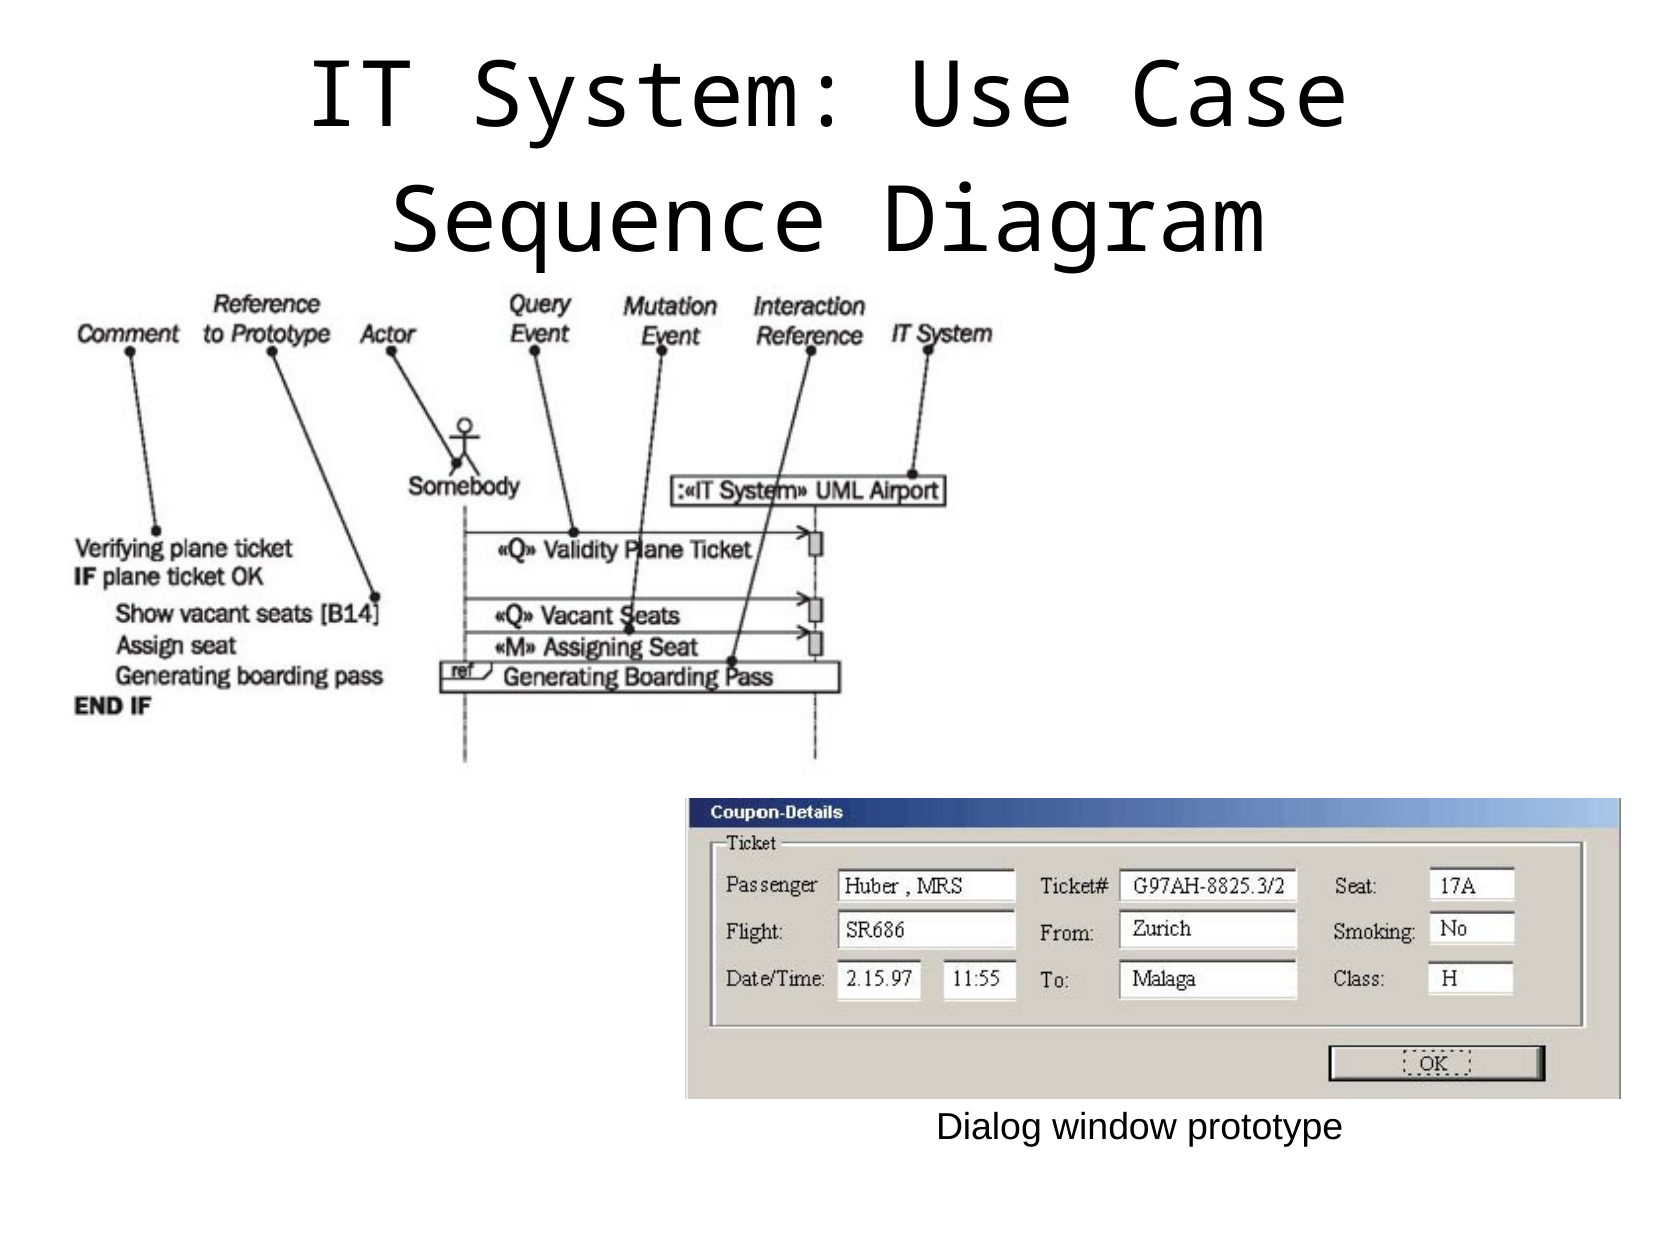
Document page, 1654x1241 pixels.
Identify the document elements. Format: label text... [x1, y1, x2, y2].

picture [59, 283, 1016, 789]
text_box Dialog window prototype [850, 1098, 1430, 1182]
picture [685, 798, 1621, 1099]
title IT System: Use Case Sequence Diagram [82, 49, 1572, 257]
